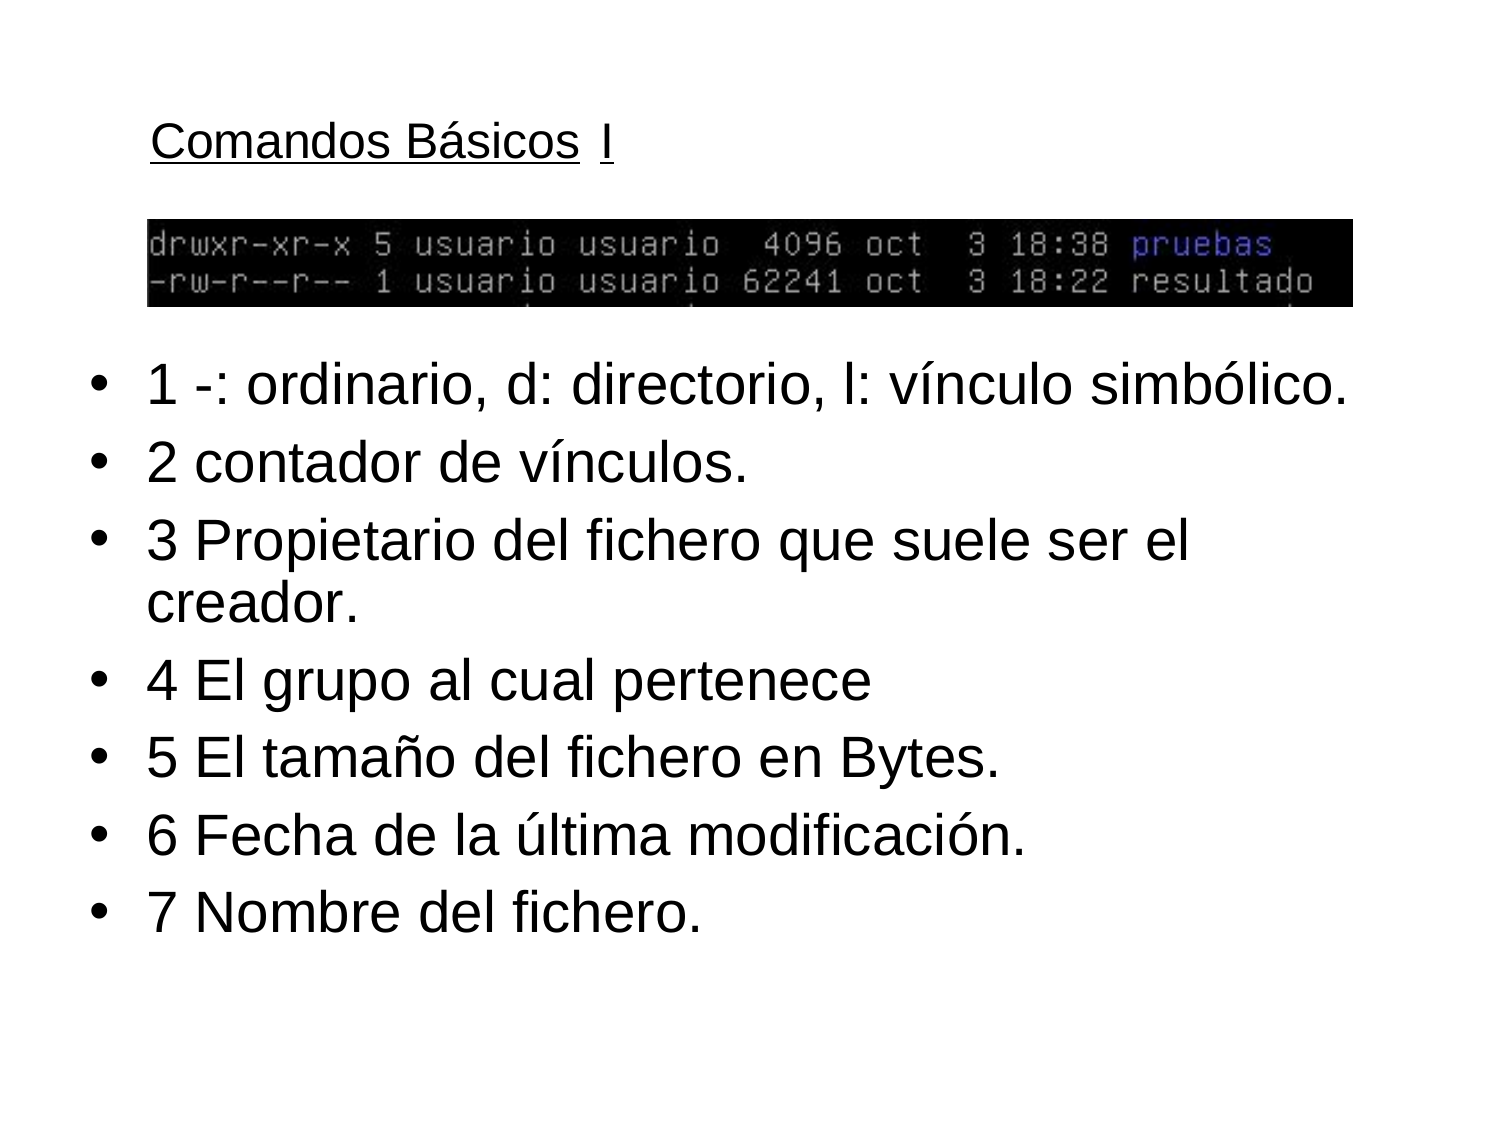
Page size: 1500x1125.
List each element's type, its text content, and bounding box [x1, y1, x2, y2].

list 1 -: ordinario, d: directorio, l: vínculo simbólico. 2 contador de vínculos. 3 Propietario del fichero que suele ser el creador. 4 El grupo al cual pertenece 5 El tamaño del fichero en Bytes. 6 Fecha de la última modificación. 7 Nombre del fichero. [75, 262, 1426, 1006]
title Comandos Básicos I [75, 45, 1426, 233]
picture [147, 219, 1353, 307]
